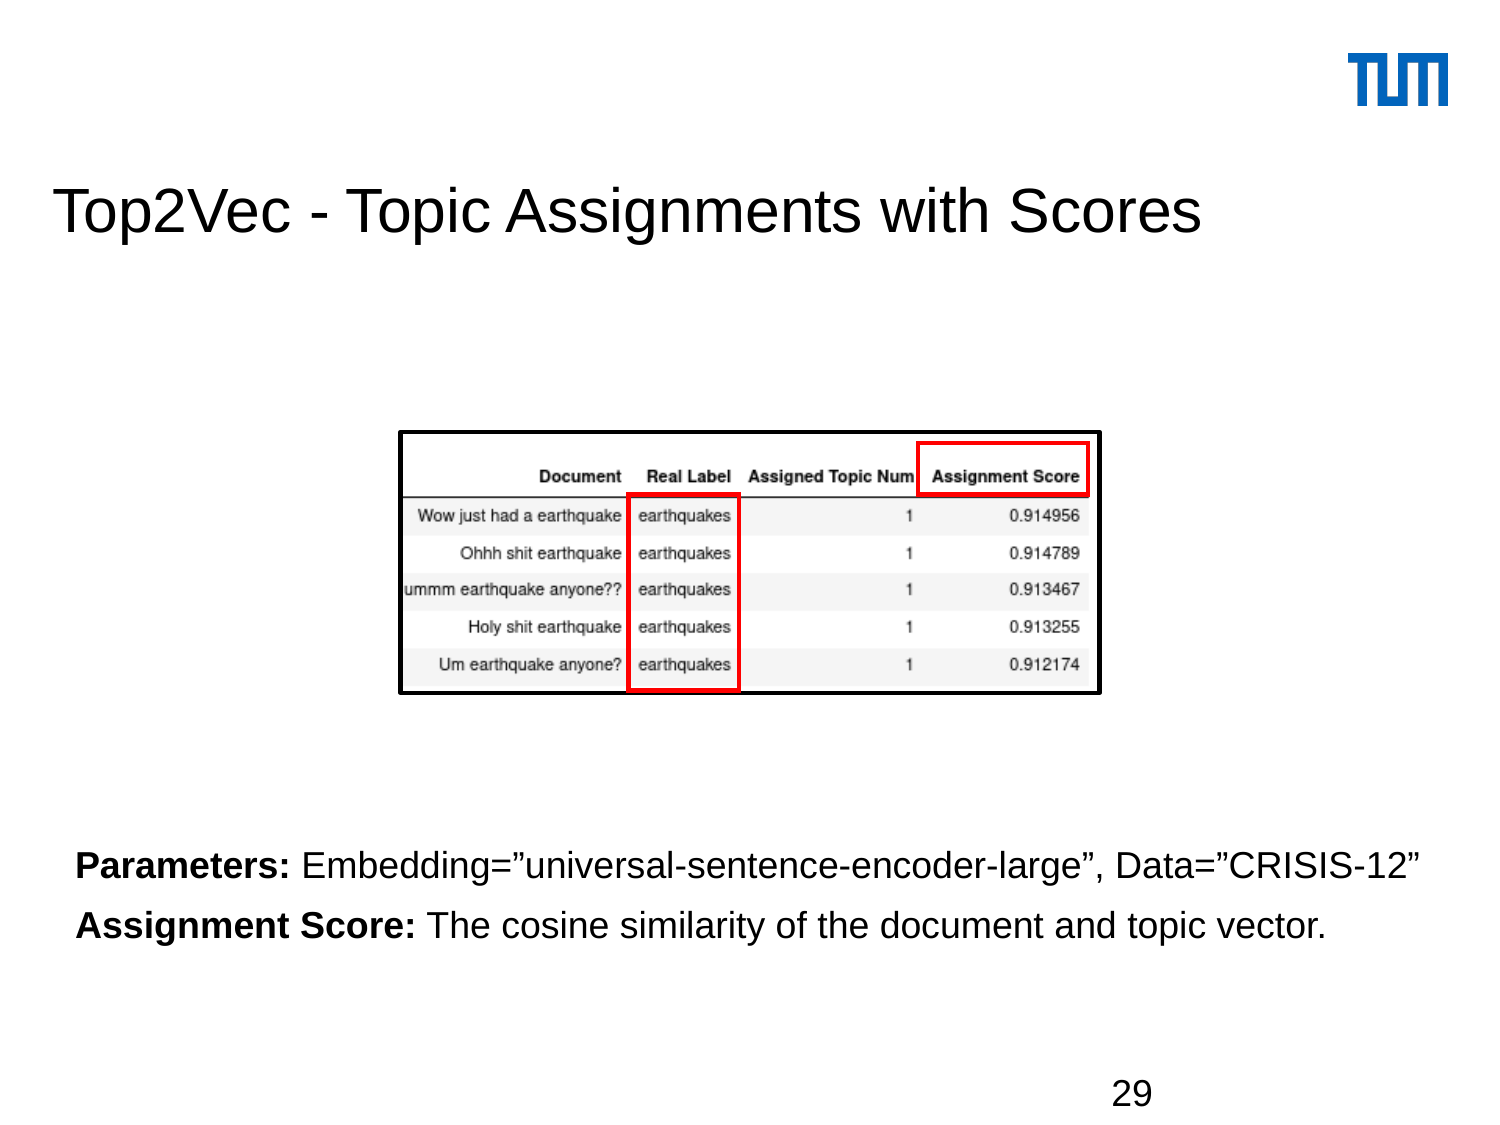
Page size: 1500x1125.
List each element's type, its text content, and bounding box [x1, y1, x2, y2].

picture [631, 497, 737, 688]
text_box Top2Vec - Topic Assignments with Scores [52, 165, 1449, 233]
picture [402, 434, 1098, 691]
text_box Assignment Score: The cosine similarity of the document and topic vector. [60, 902, 1352, 962]
text_box <number> [1111, 1061, 1448, 1122]
picture [1348, 53, 1448, 106]
text_box Parameters: Embedding=”universal-sentence-encoder-large”, Data=”CRISIS-12” [60, 823, 1491, 902]
